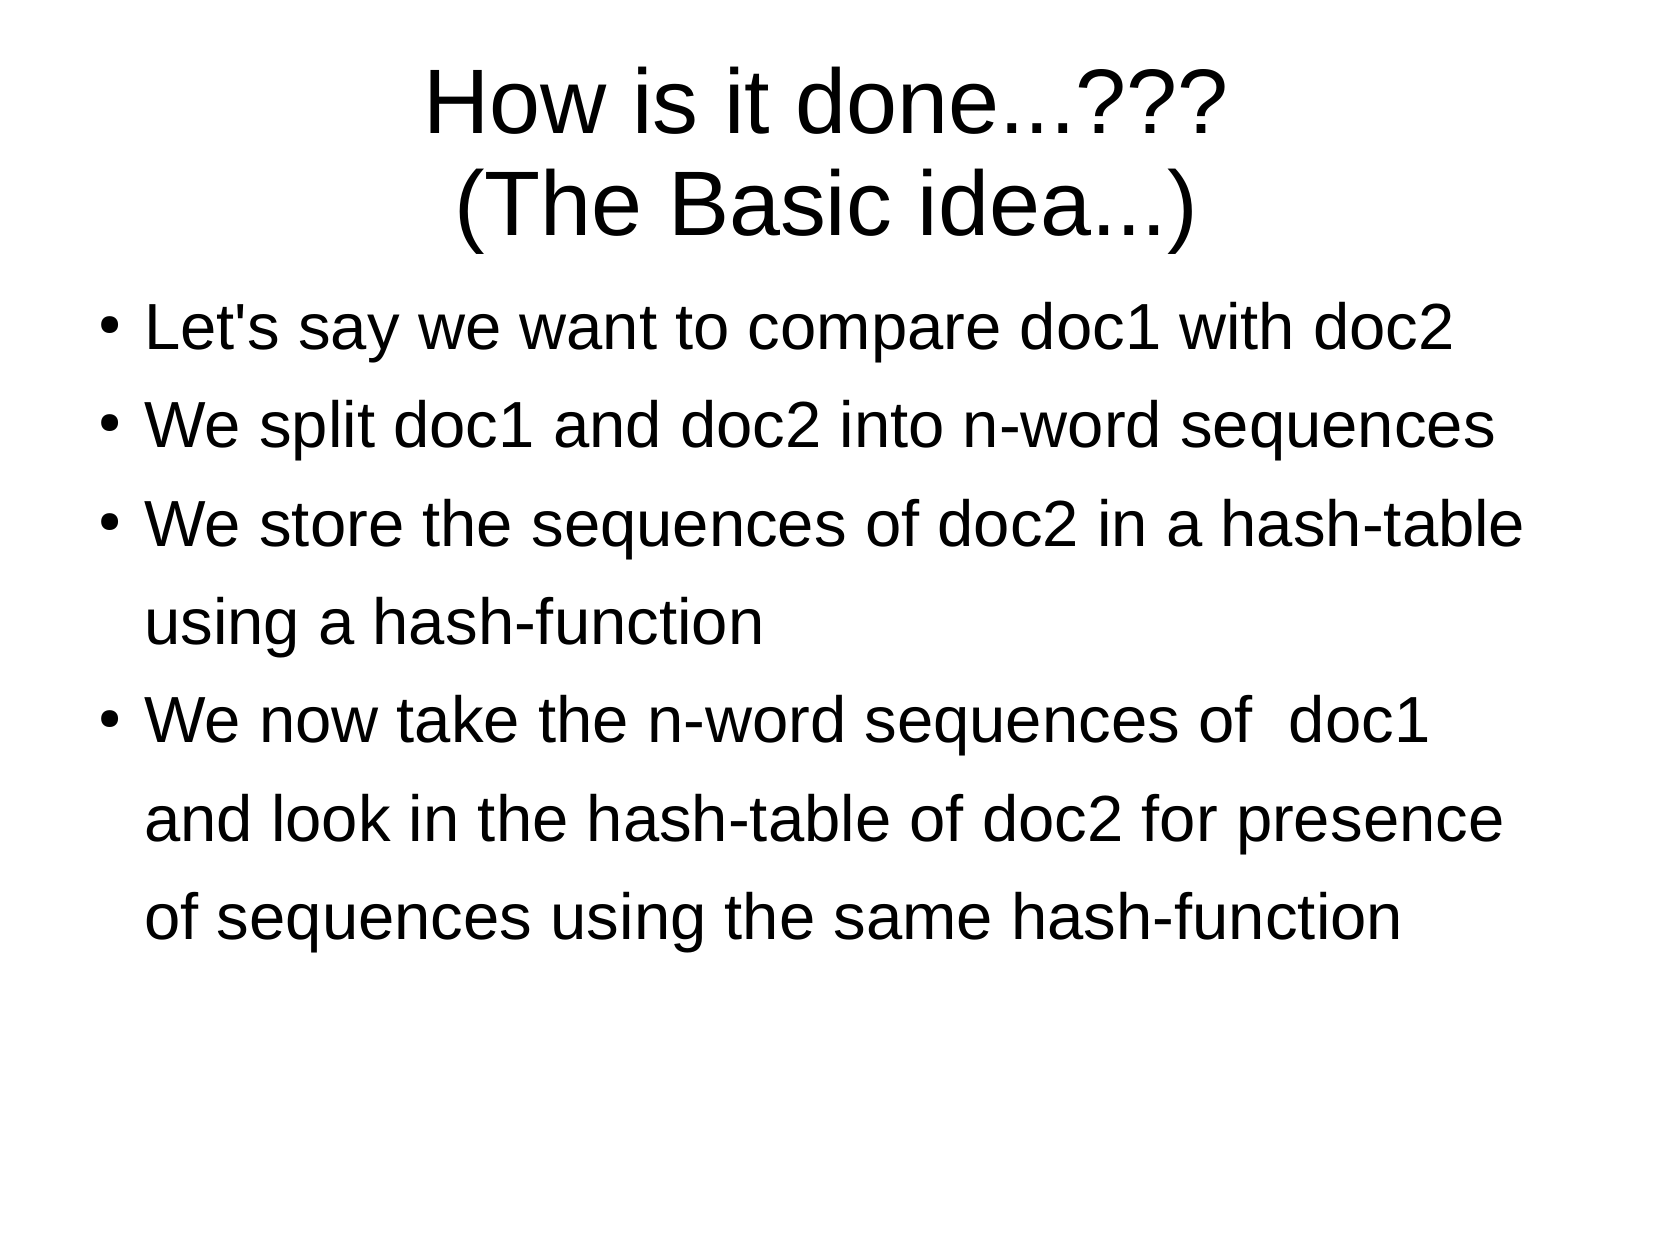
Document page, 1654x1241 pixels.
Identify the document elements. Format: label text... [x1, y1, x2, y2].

title How is it done...??? (The Basic idea...) [82, 49, 1571, 257]
list Let's say we want to compare doc1 with doc2 We split doc1 and doc2 into n-word sequences We store the sequences of doc2 in a hash-table using a hash-function We now take the n-word sequences of doc1 and look in the hash-table of doc2 for presence of sequences using the same hash-function [82, 290, 1571, 1109]
